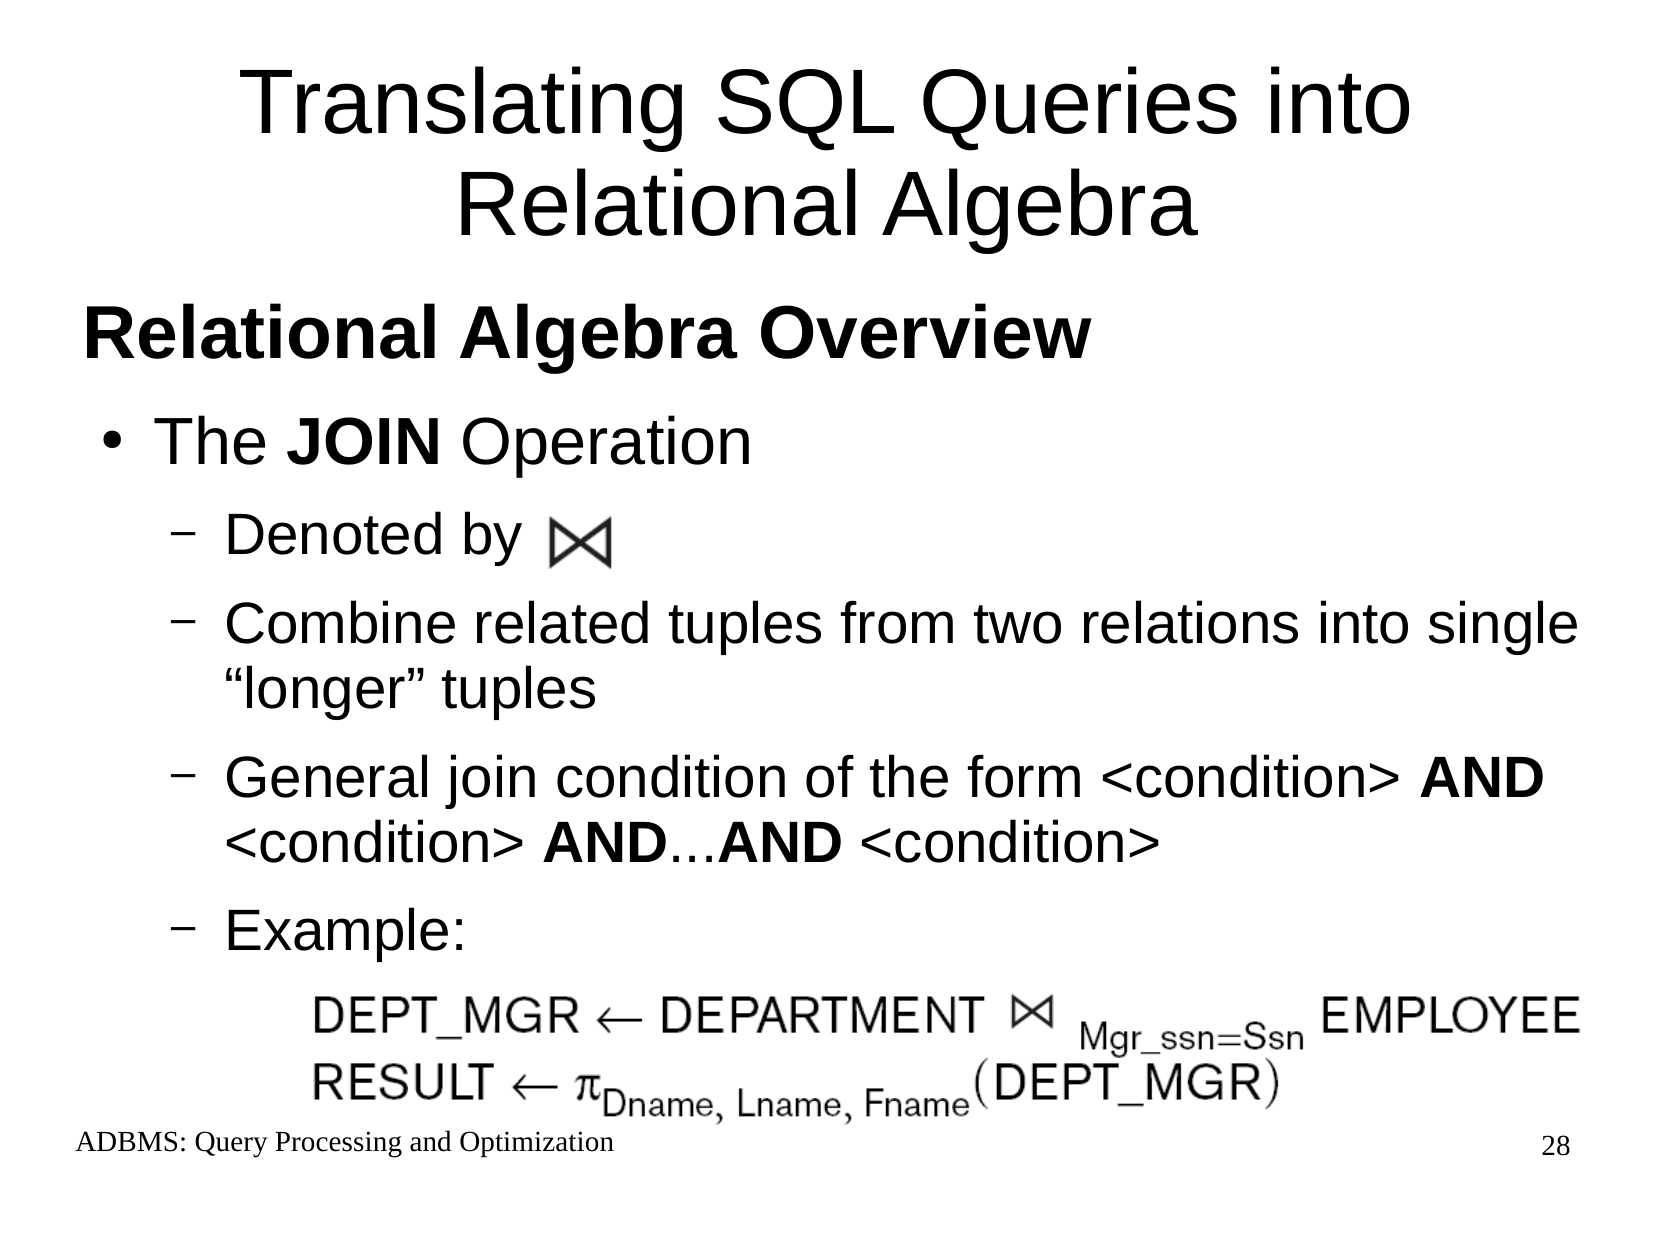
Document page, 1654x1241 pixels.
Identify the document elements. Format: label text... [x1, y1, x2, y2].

picture [300, 973, 1601, 1130]
list Relational Algebra Overview The JOIN Operation Denoted by Combine related tuples from two relations into single “longer” tuples General join condition of the form <condition> AND <condition> AND...AND <condition> Example: [82, 290, 1591, 1156]
title Translating SQL Queries into Relational Algebra [82, 49, 1571, 257]
picture [536, 499, 624, 580]
